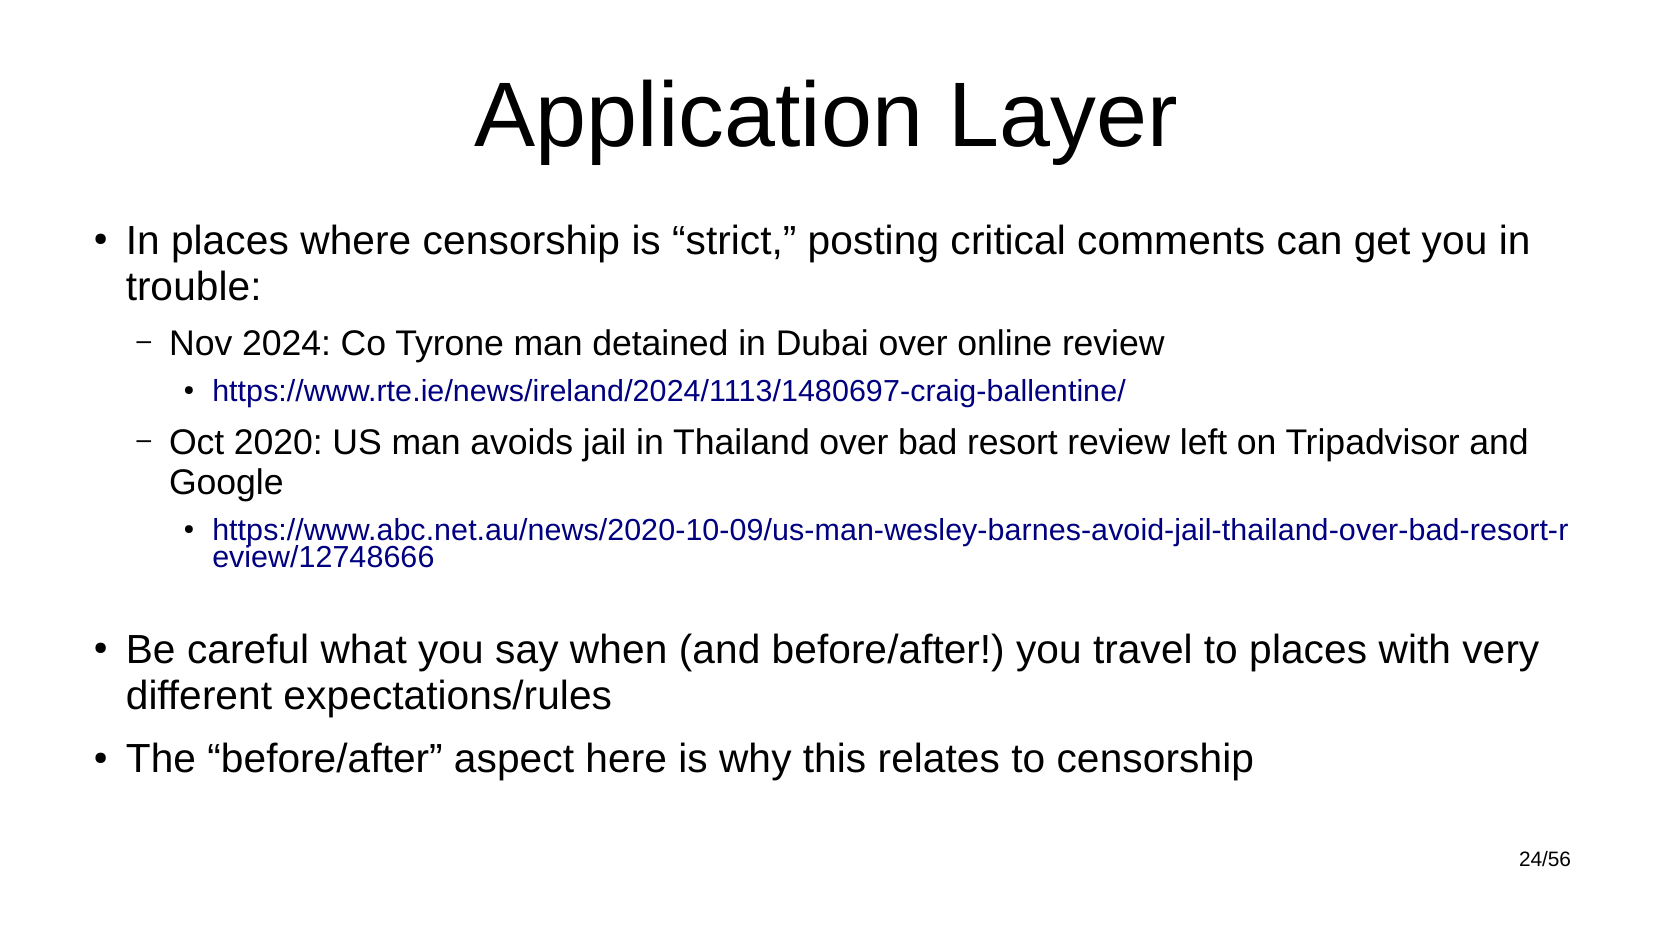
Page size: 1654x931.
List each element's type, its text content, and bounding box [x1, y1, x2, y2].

list In places where censorship is “strict,” posting critical comments can get you in trouble: Nov 2024: Co Tyrone man detained in Dubai over online review https://www.rte.ie/news/ireland/2024/1113/1480697-craig-ballentine/ Oct 2020: US man avoids jail in Thailand over bad resort review left on Tripadvisor and Google https://www.abc.net.au/news/2020-10-09/us-man-wesley-barnes-avoid-jail-thailand-over-bad-resort-review/12748666 Be careful what you say when (and before/after!) you travel to places with very different expectations/rules The “before/after” aspect here is why this relates to censorship [82, 217, 1571, 758]
title Application Layer [82, 37, 1571, 193]
